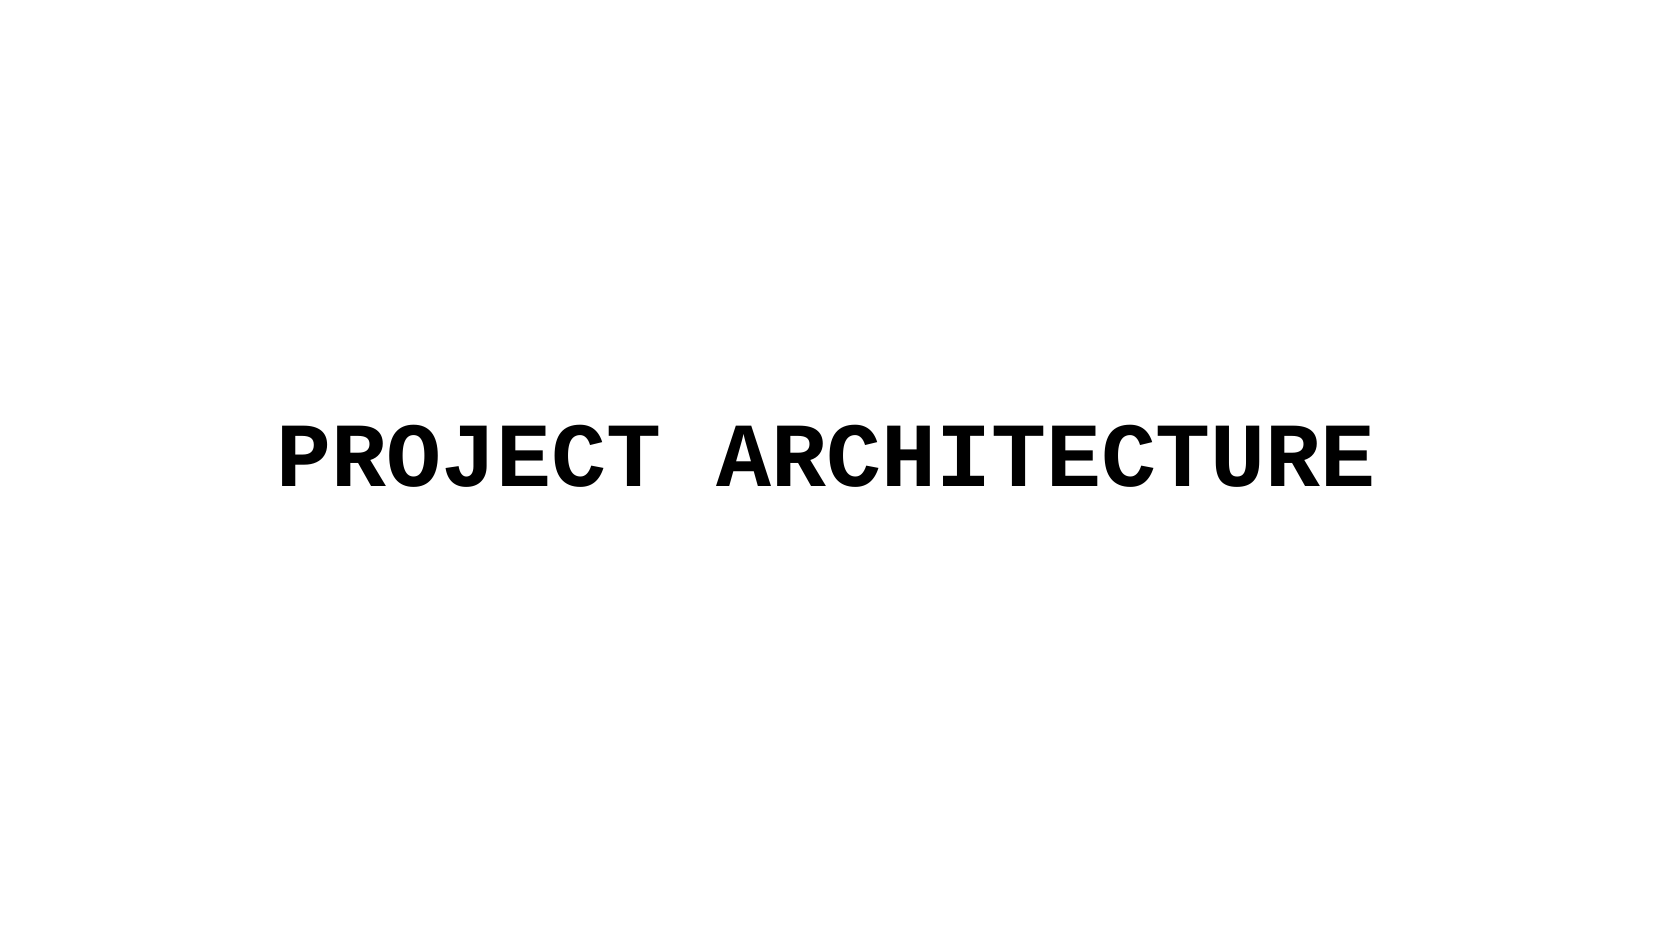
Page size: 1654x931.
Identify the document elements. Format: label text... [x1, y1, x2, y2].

subtitle PROJECT ARCHITECTURE [82, 37, 1571, 886]
